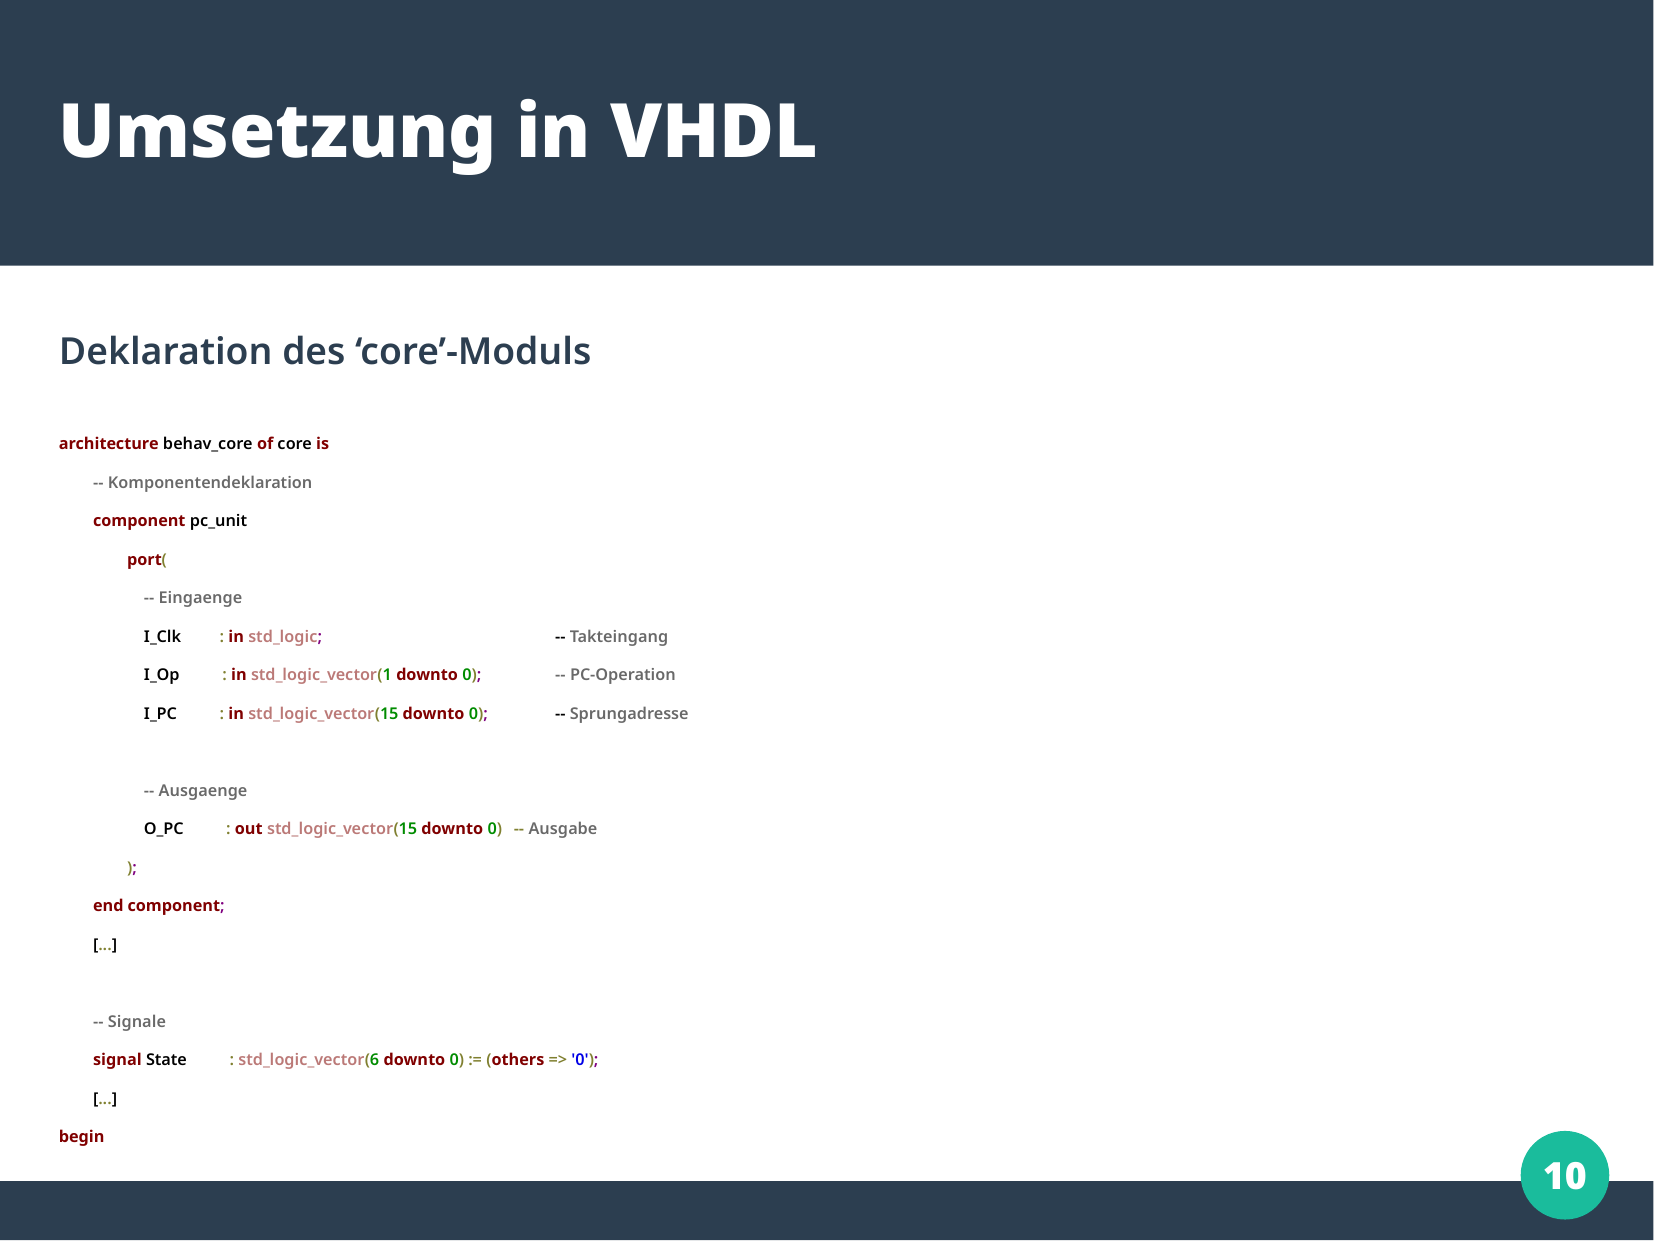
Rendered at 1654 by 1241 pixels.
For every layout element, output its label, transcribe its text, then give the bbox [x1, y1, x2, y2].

list Deklaration des ‘core’-Moduls architecture behav_core of core is -- Komponentendeklaration component pc_unit port( -- Eingaenge I_Clk : in std_logic; -- Takteingang I_Op : in std_logic_vector(1 downto 0); -- PC-Operation I_PC : in std_logic_vector(15 downto 0); -- Sprungadresse -- Ausgaenge O_PC : out std_logic_vector(15 downto 0) -- Ausgabe ); end component; [...] -- Signale signal State : std_logic_vector(6 downto 0) := (others => '0'); [...] begin [59, 324, 1595, 1152]
title Umsetzung in VHDL [59, 49, 1595, 207]
